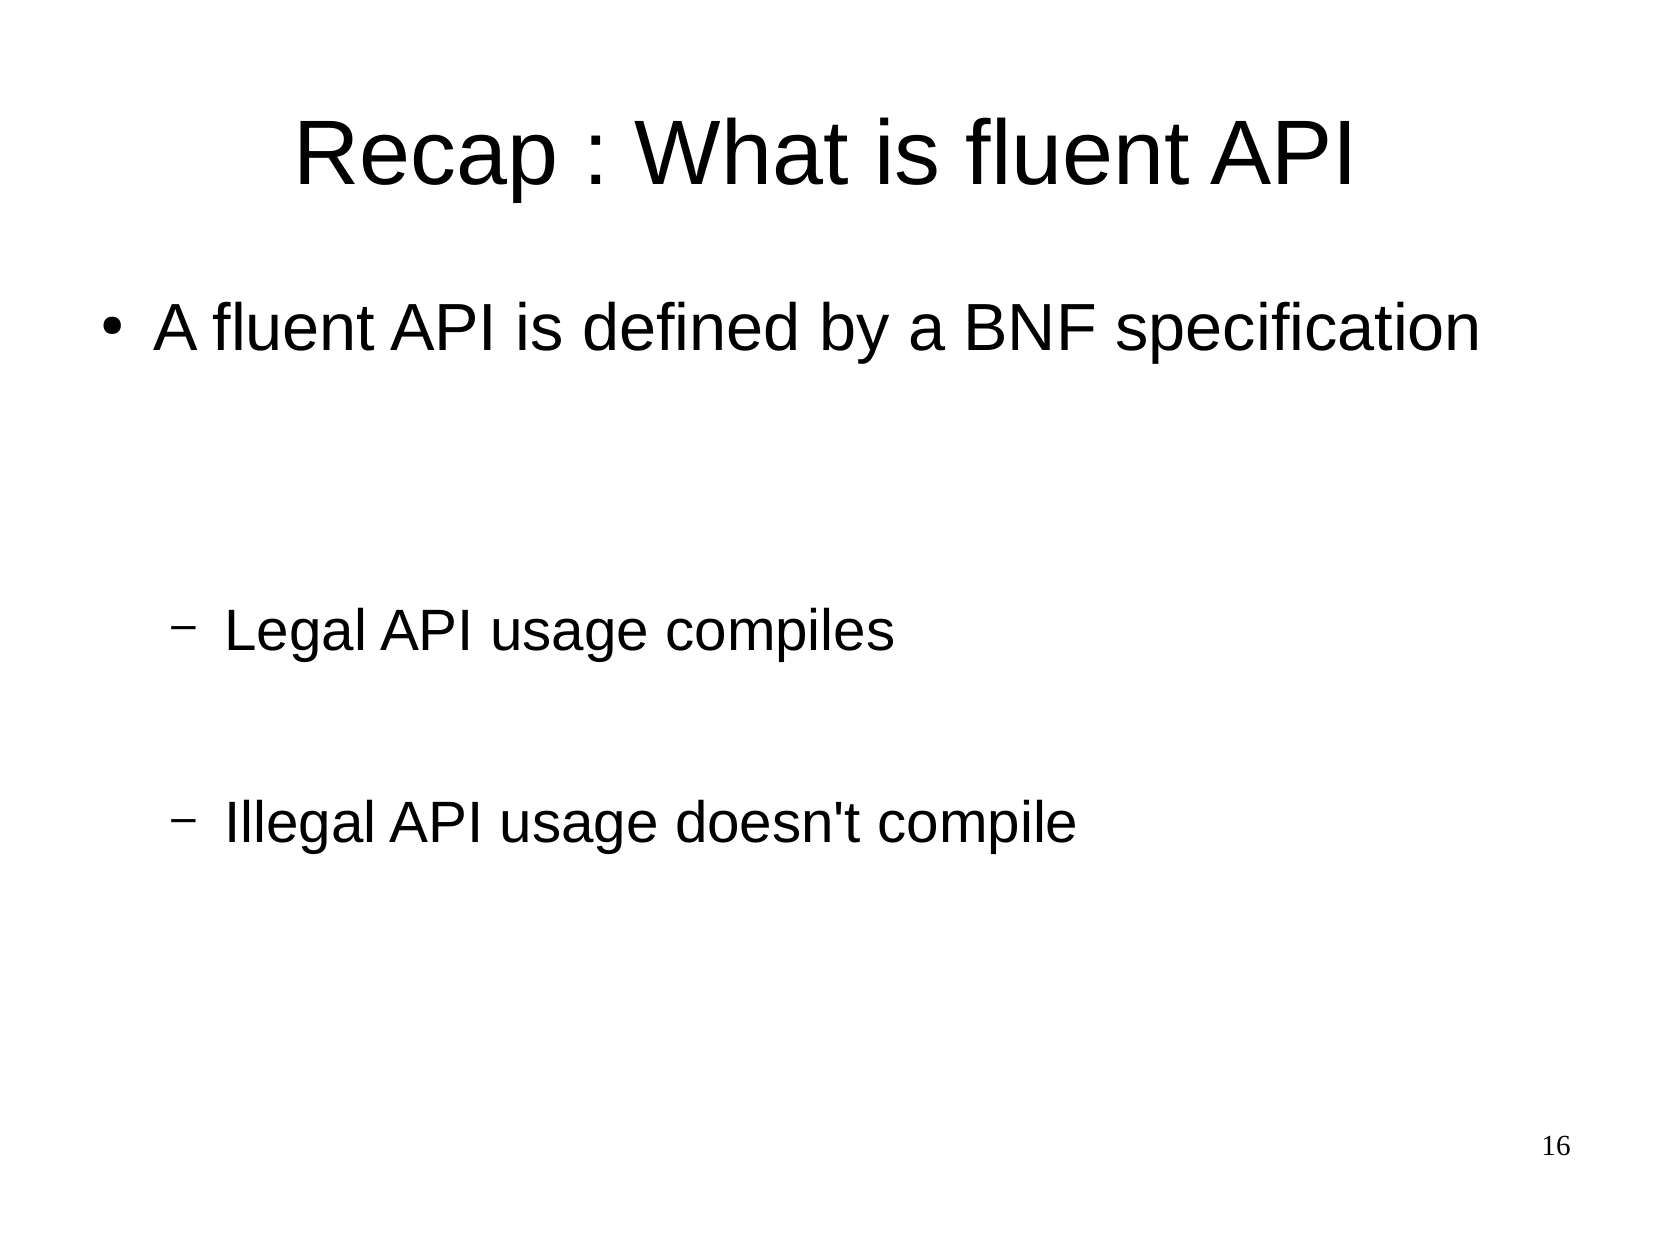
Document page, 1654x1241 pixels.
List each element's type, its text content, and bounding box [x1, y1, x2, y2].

title Recap : What is fluent API [82, 49, 1571, 257]
list A fluent API is defined by a BNF specification Legal API usage compiles Illegal API usage doesn't compile [82, 290, 1571, 1010]
